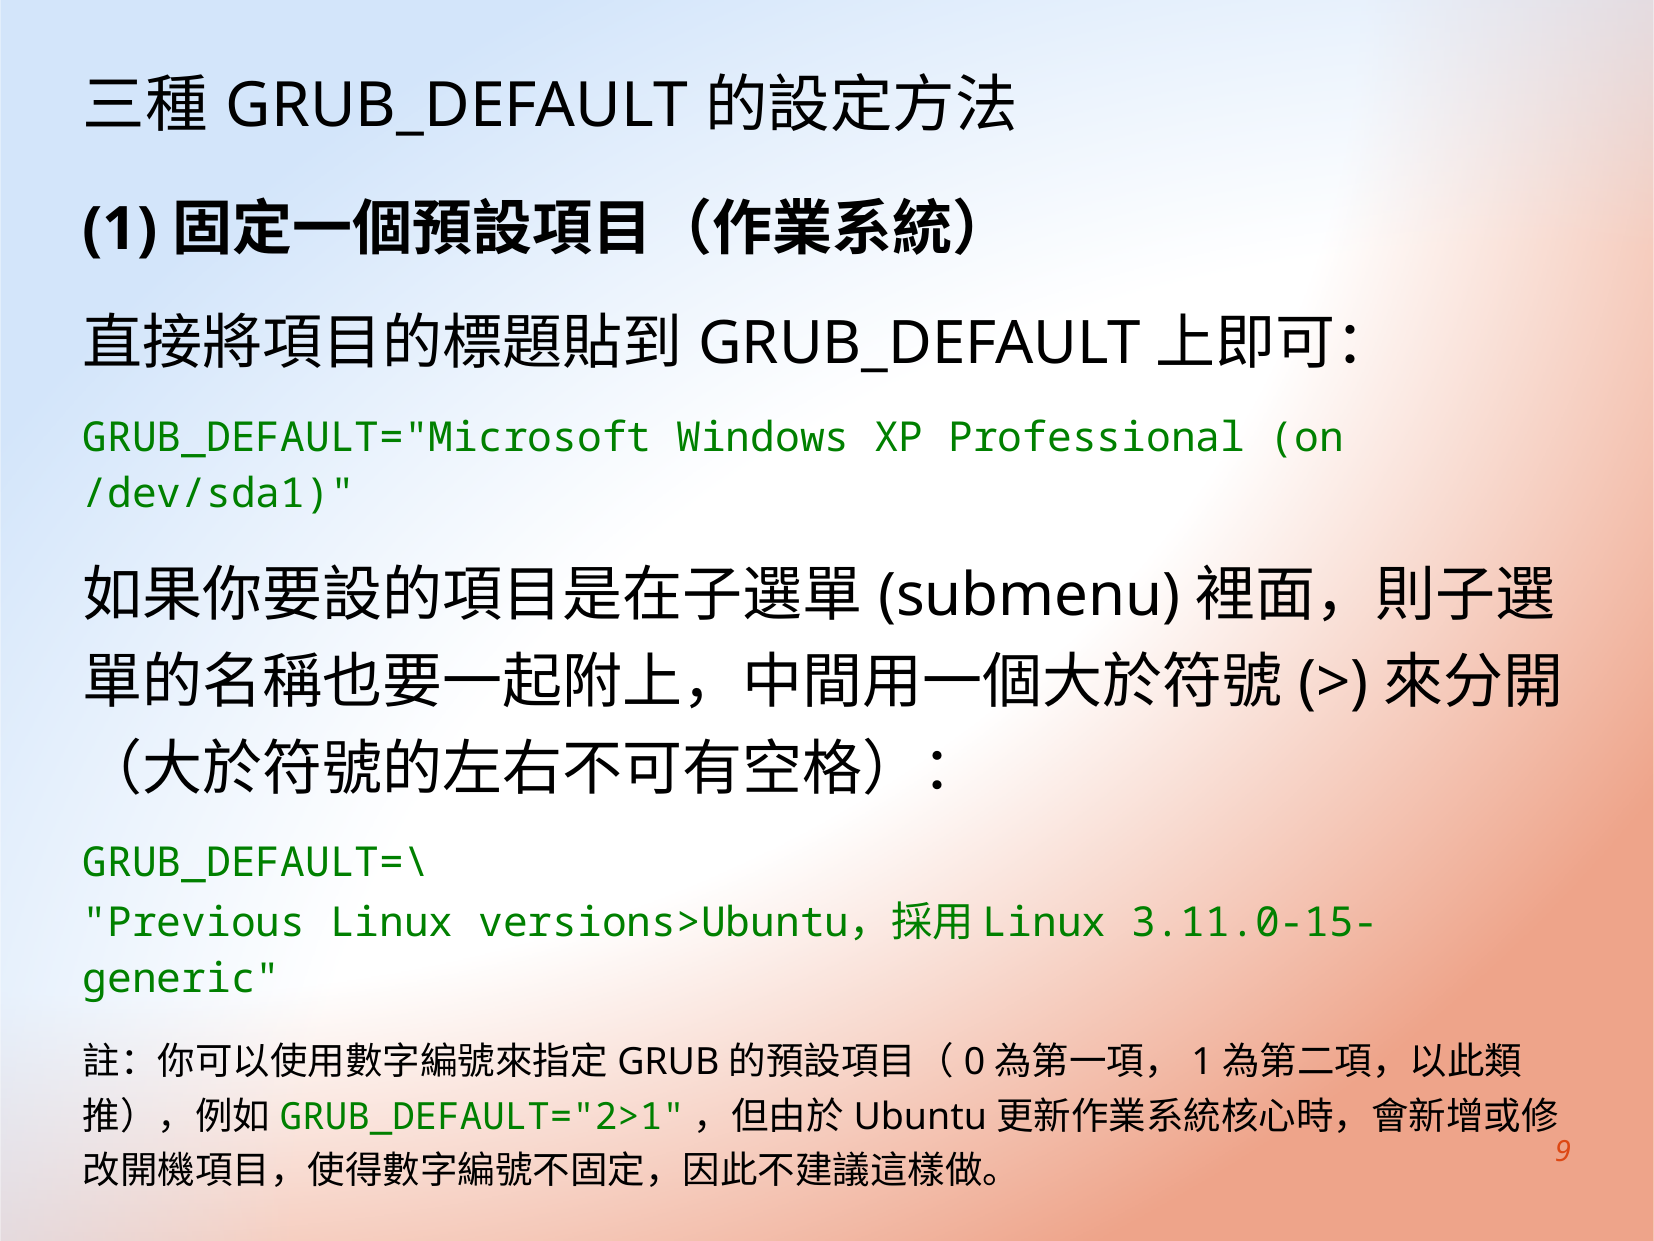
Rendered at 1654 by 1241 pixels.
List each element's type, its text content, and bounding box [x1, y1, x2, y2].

list (1)固定一個預設項目（作業系統） 直接將項目的標題貼到GRUB_DEFAULT上即可： GRUB_DEFAULT="Microsoft Windows XP Professional (on /dev/sda1)" 如果你要設的項目是在子選單(submenu)裡面，則子選單的名稱也要一起附上，中間用一個大於符號(>)來分開（大於符號的左右不可有空格）： GRUB_DEFAULT=\ "Previous Linux versions>Ubuntu，採用 Linux 3.11.0-15-generic" 註：你可以使用數字編號來指定GRUB的預設項目（0為第一項，1為第二項，以此類推），例如GRUB_DEFAULT="2>1"，但由於Ubuntu更新作業系統核心時，會新增或修改開機項目，使得數字編號不固定，因此不建議這樣做。 [82, 180, 1571, 1201]
picture [0, 0, 1654, 1241]
title 三種GRUB_DEFAULT的設定方法 [82, 49, 1571, 151]
